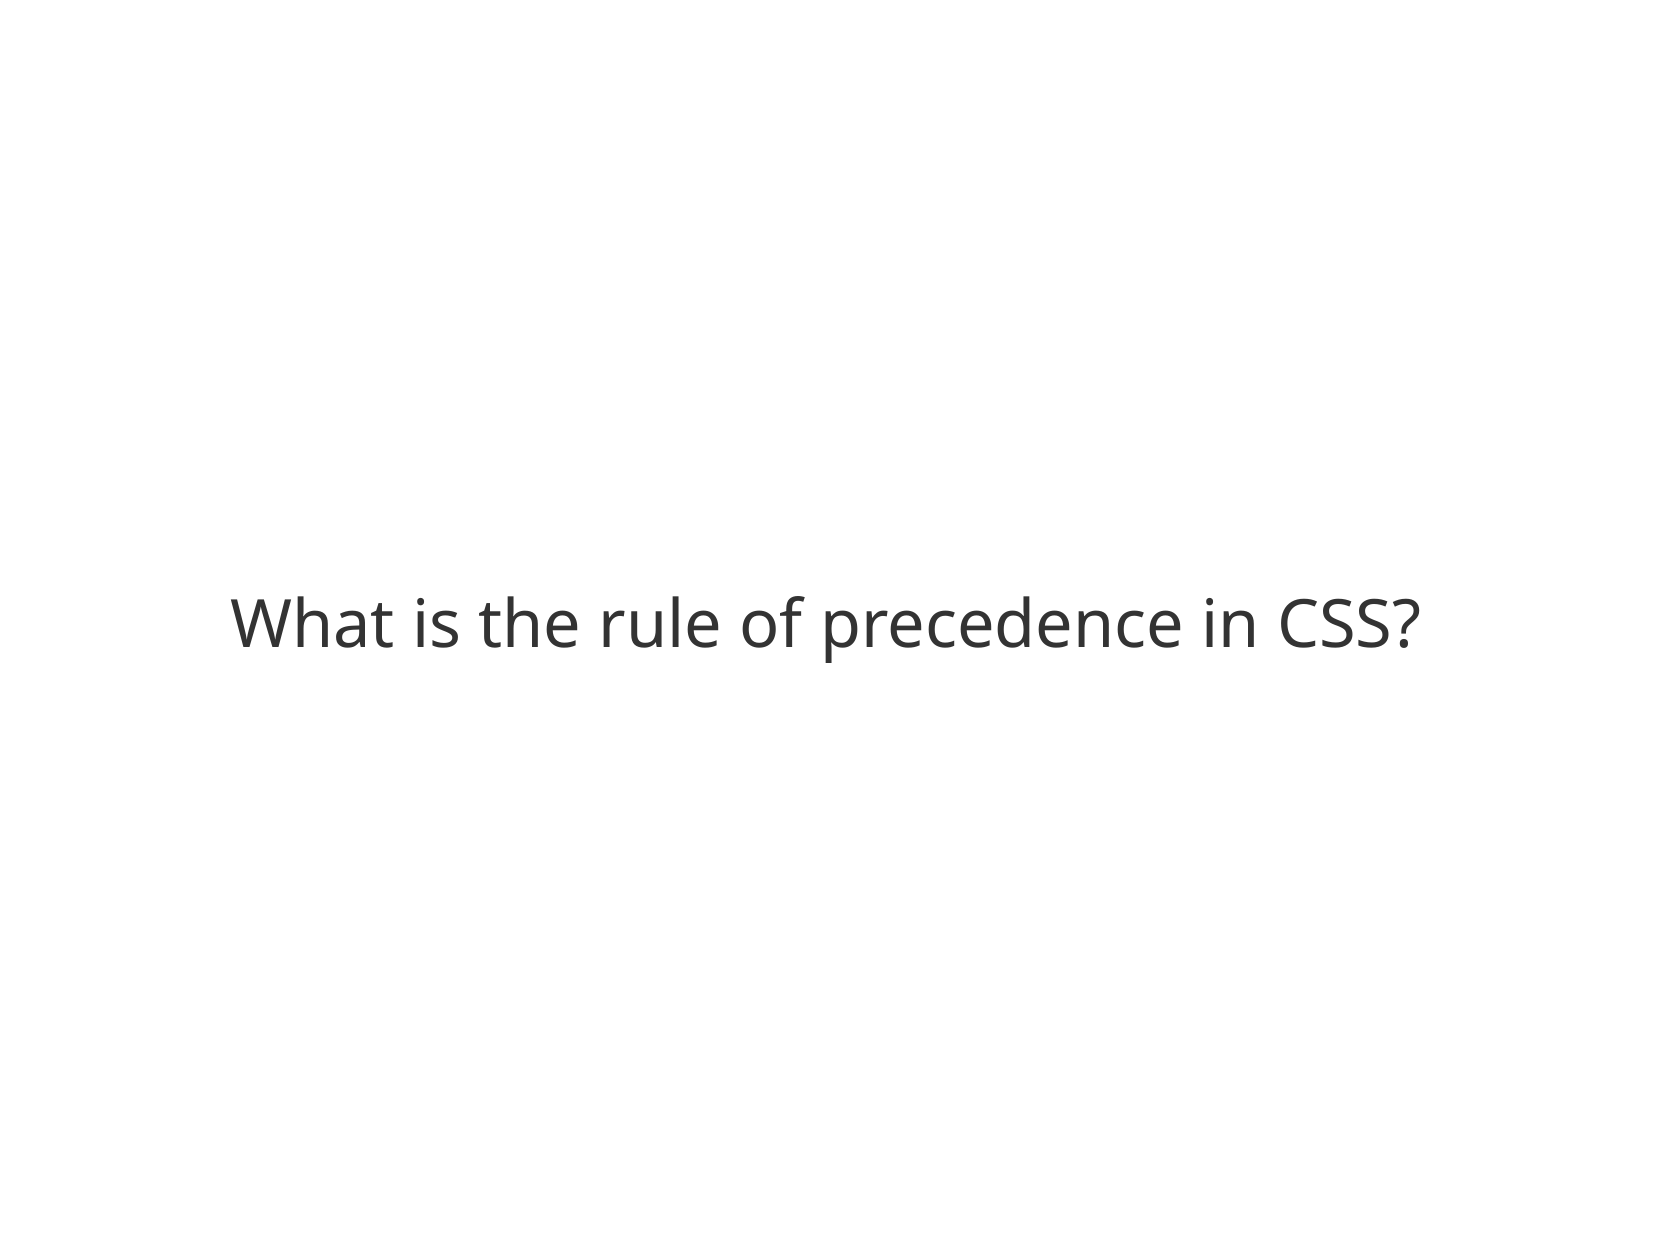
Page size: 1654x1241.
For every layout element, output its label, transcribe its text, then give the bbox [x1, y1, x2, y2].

subtitle What is the rule of precedence in CSS? [82, 49, 1571, 1193]
